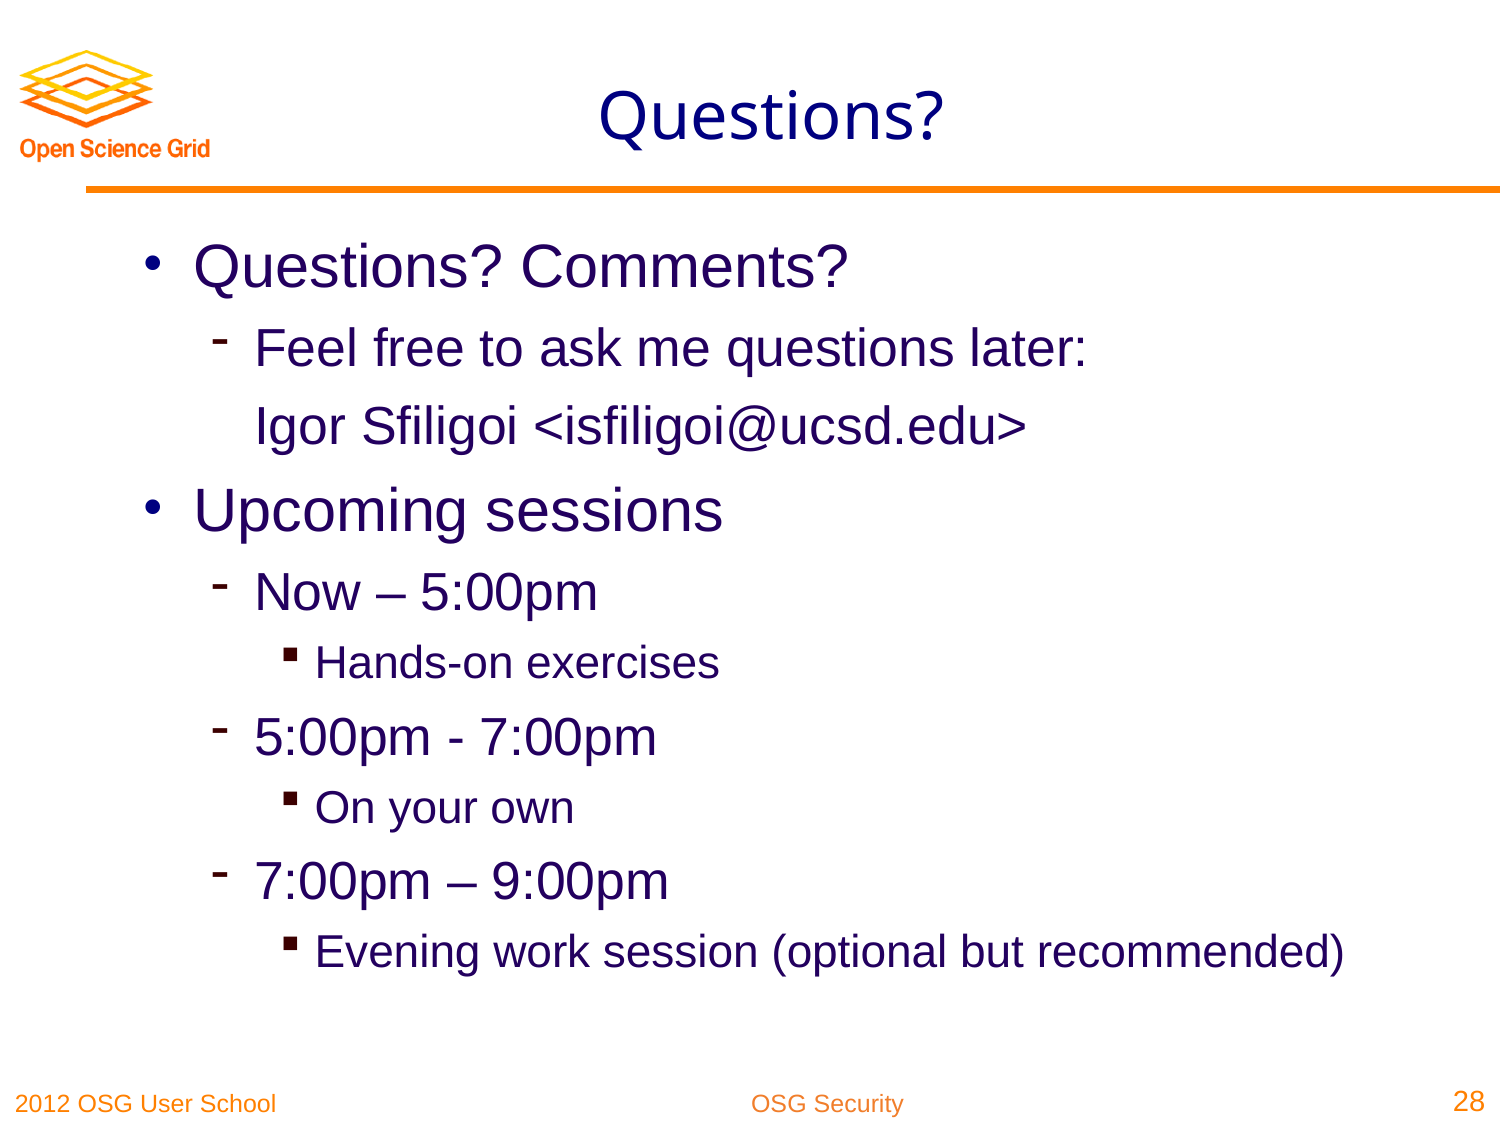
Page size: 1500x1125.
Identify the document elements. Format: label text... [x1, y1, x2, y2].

picture [0, 27, 201, 179]
list Questions? Comments? Feel free to ask me questions later: Igor Sfiligoi <isfiligoi@ucsd.edu> Upcoming sessions Now – 5:00pm Hands-on exercises 5:00pm - 7:00pm On your own 7:00pm – 9:00pm Evening work session (optional but recommended) [127, 218, 1403, 988]
title Questions? [201, 18, 1342, 207]
text_box <number> [1431, 1050, 1500, 1125]
